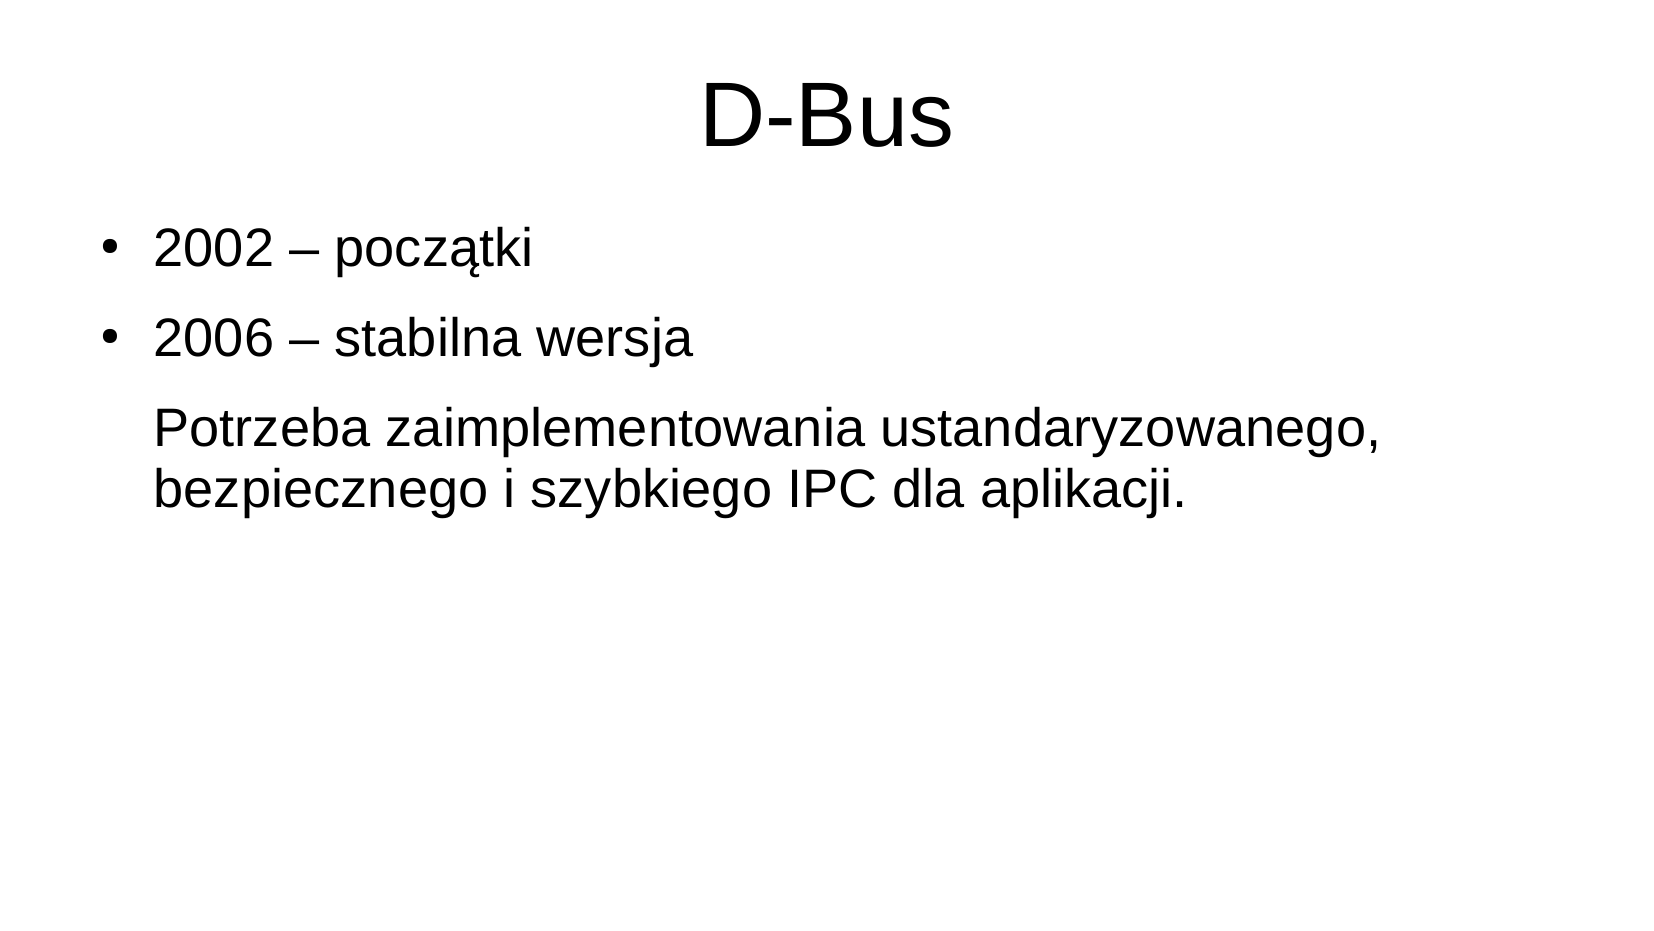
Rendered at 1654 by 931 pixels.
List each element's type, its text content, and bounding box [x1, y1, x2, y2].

list 2002 – początki 2006 – stabilna wersja Potrzeba zaimplementowania ustandaryzowanego, bezpiecznego i szybkiego IPC dla aplikacji. [82, 217, 1571, 758]
title D-Bus [82, 37, 1571, 193]
